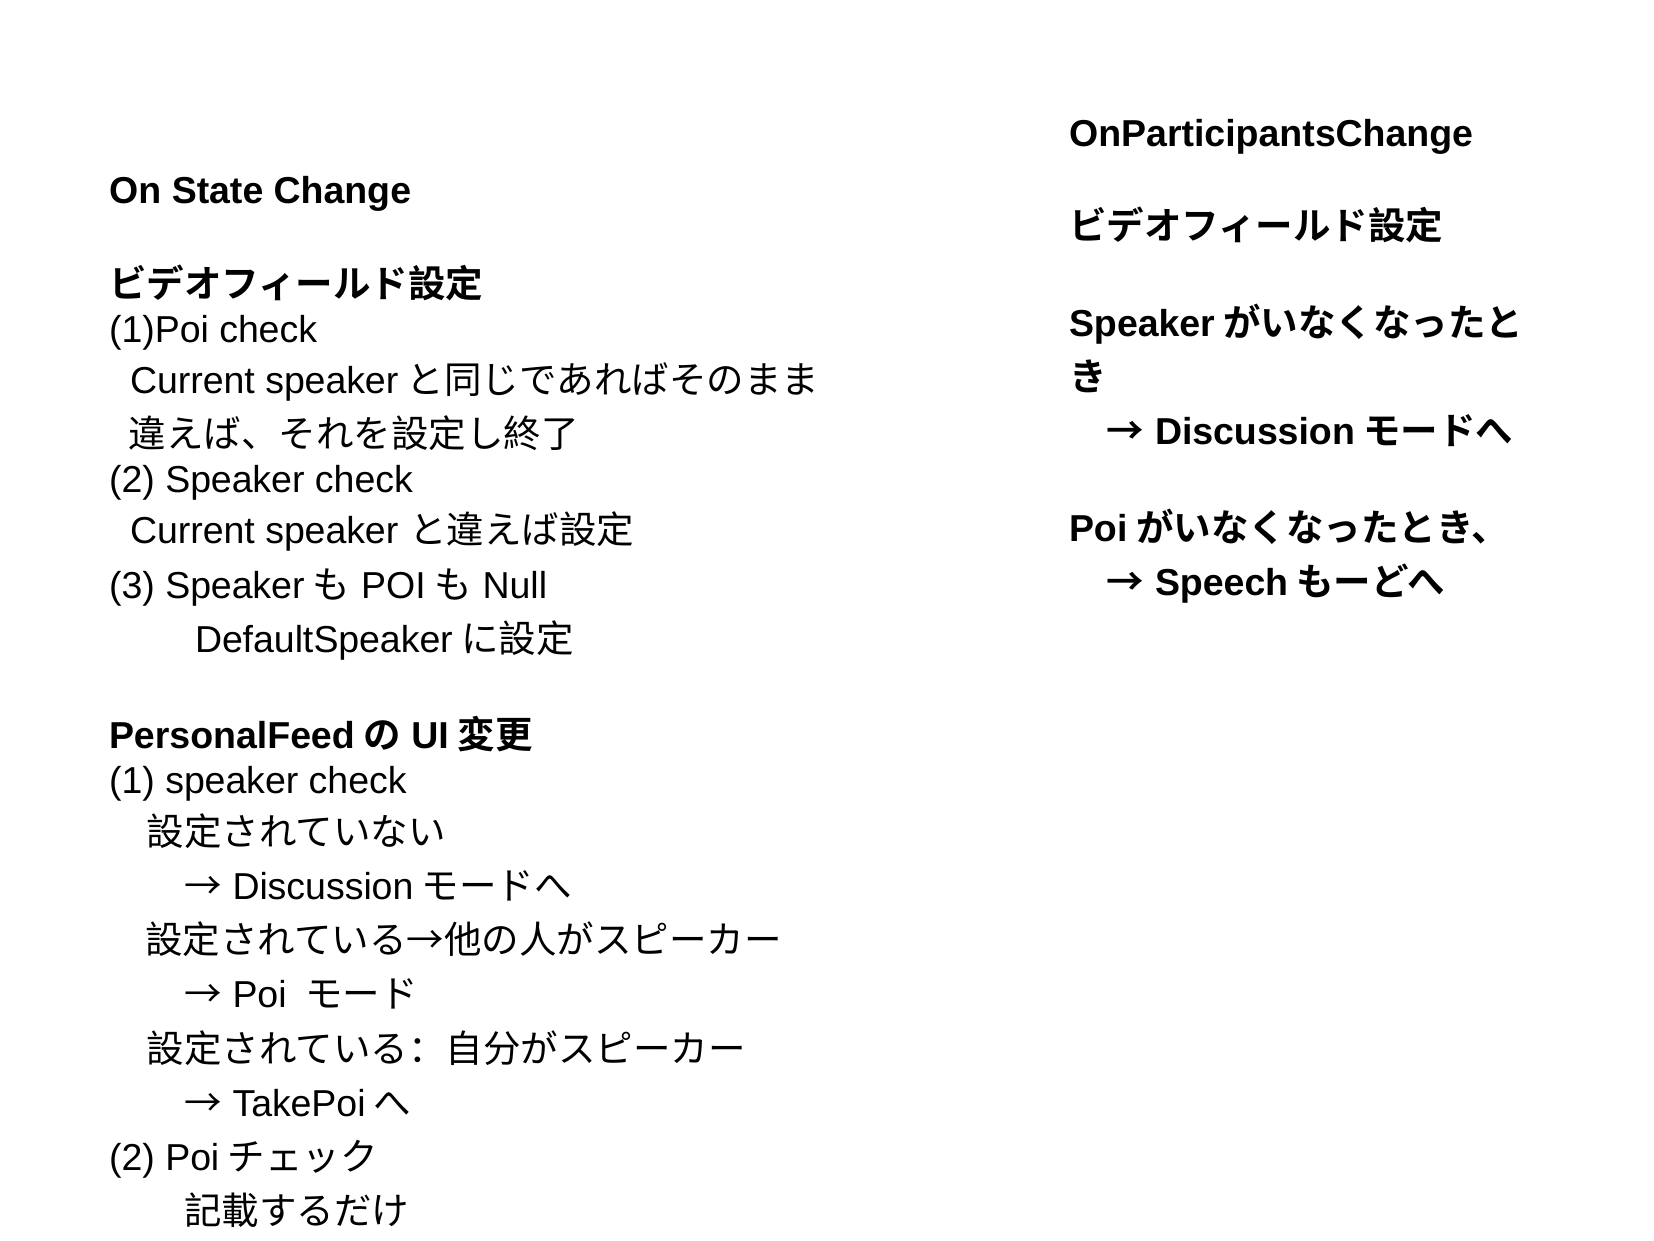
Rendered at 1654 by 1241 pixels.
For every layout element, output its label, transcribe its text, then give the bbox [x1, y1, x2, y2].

text_box OnParticipantsChange ビデオフィールド設定 Speakerがいなくなったとき →Discussionモードへ Poiがいなくなったとき、 →Speechもーどへ [1054, 105, 1576, 920]
text_box On State Change ビデオフィールド設定 (1)Poi check Current speakerと同じであればそのまま 違えば、それを設定し終了 (2) Speaker check Current speaker と違えば設定 (3) SpeakerもPOIもNull DefaultSpeakerに設定 PersonalFeedのUI変更 (1) speaker check 設定されていない →Discussionモードへ 設定されている→他の人がスピーカー →Poi モード 設定されている：自分がスピーカー →TakePoiへ (2) Poiチェック 記載するだけ [94, 162, 1036, 1241]
